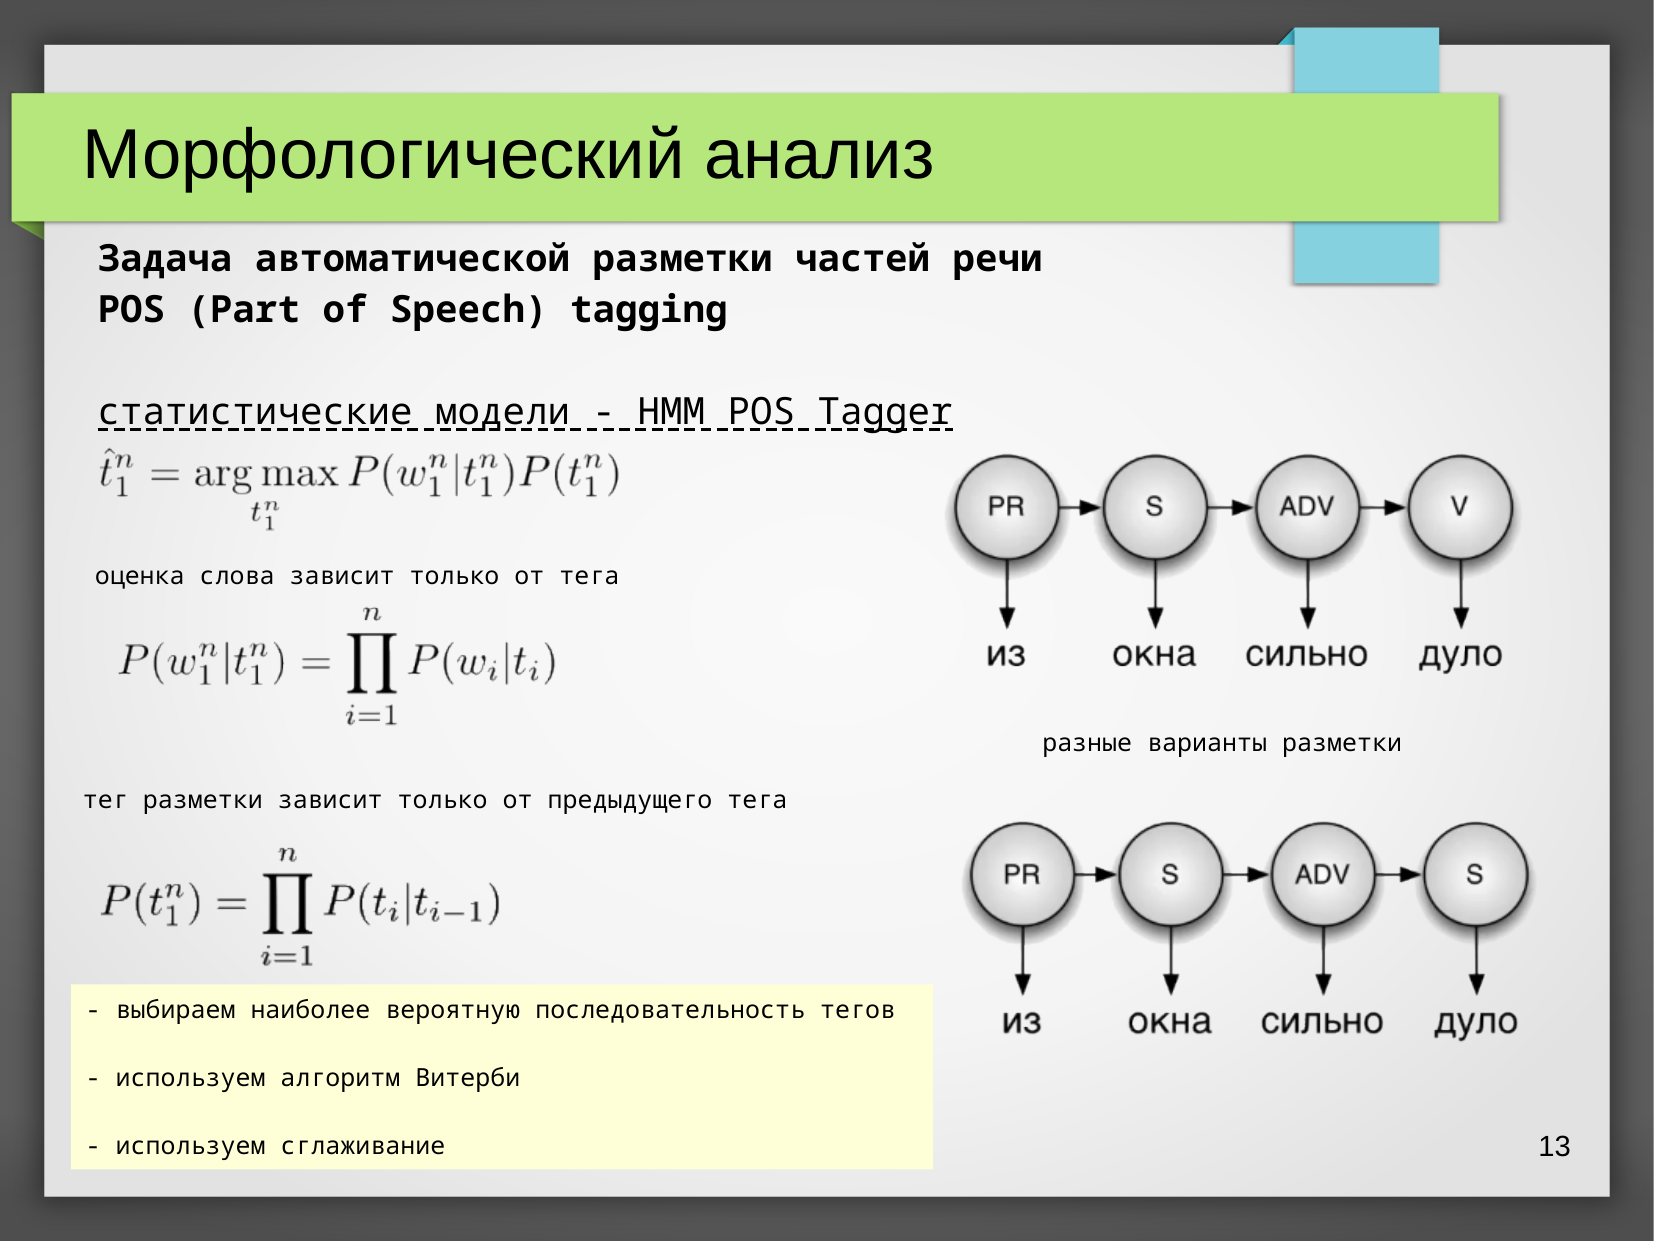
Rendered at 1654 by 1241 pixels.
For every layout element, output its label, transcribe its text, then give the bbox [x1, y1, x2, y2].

picture [0, 0, 1654, 1241]
text_box - выбираем наиболее вероятную последовательность тегов - используем алгоритм Витерби - используем сглаживание [70, 984, 934, 1146]
text_box оценка слова зависит только от тега [80, 550, 671, 598]
title Морфологический анализ [82, 114, 993, 194]
text_box тег разметки зависит только от предыдущего тега [68, 774, 825, 825]
text_box разные варианты разметки [1027, 717, 1477, 768]
text_box Задача автоматической разметки частей речи POS (Part of Speech) tagging статистические модели - HMM POS Tagger [82, 224, 1205, 426]
